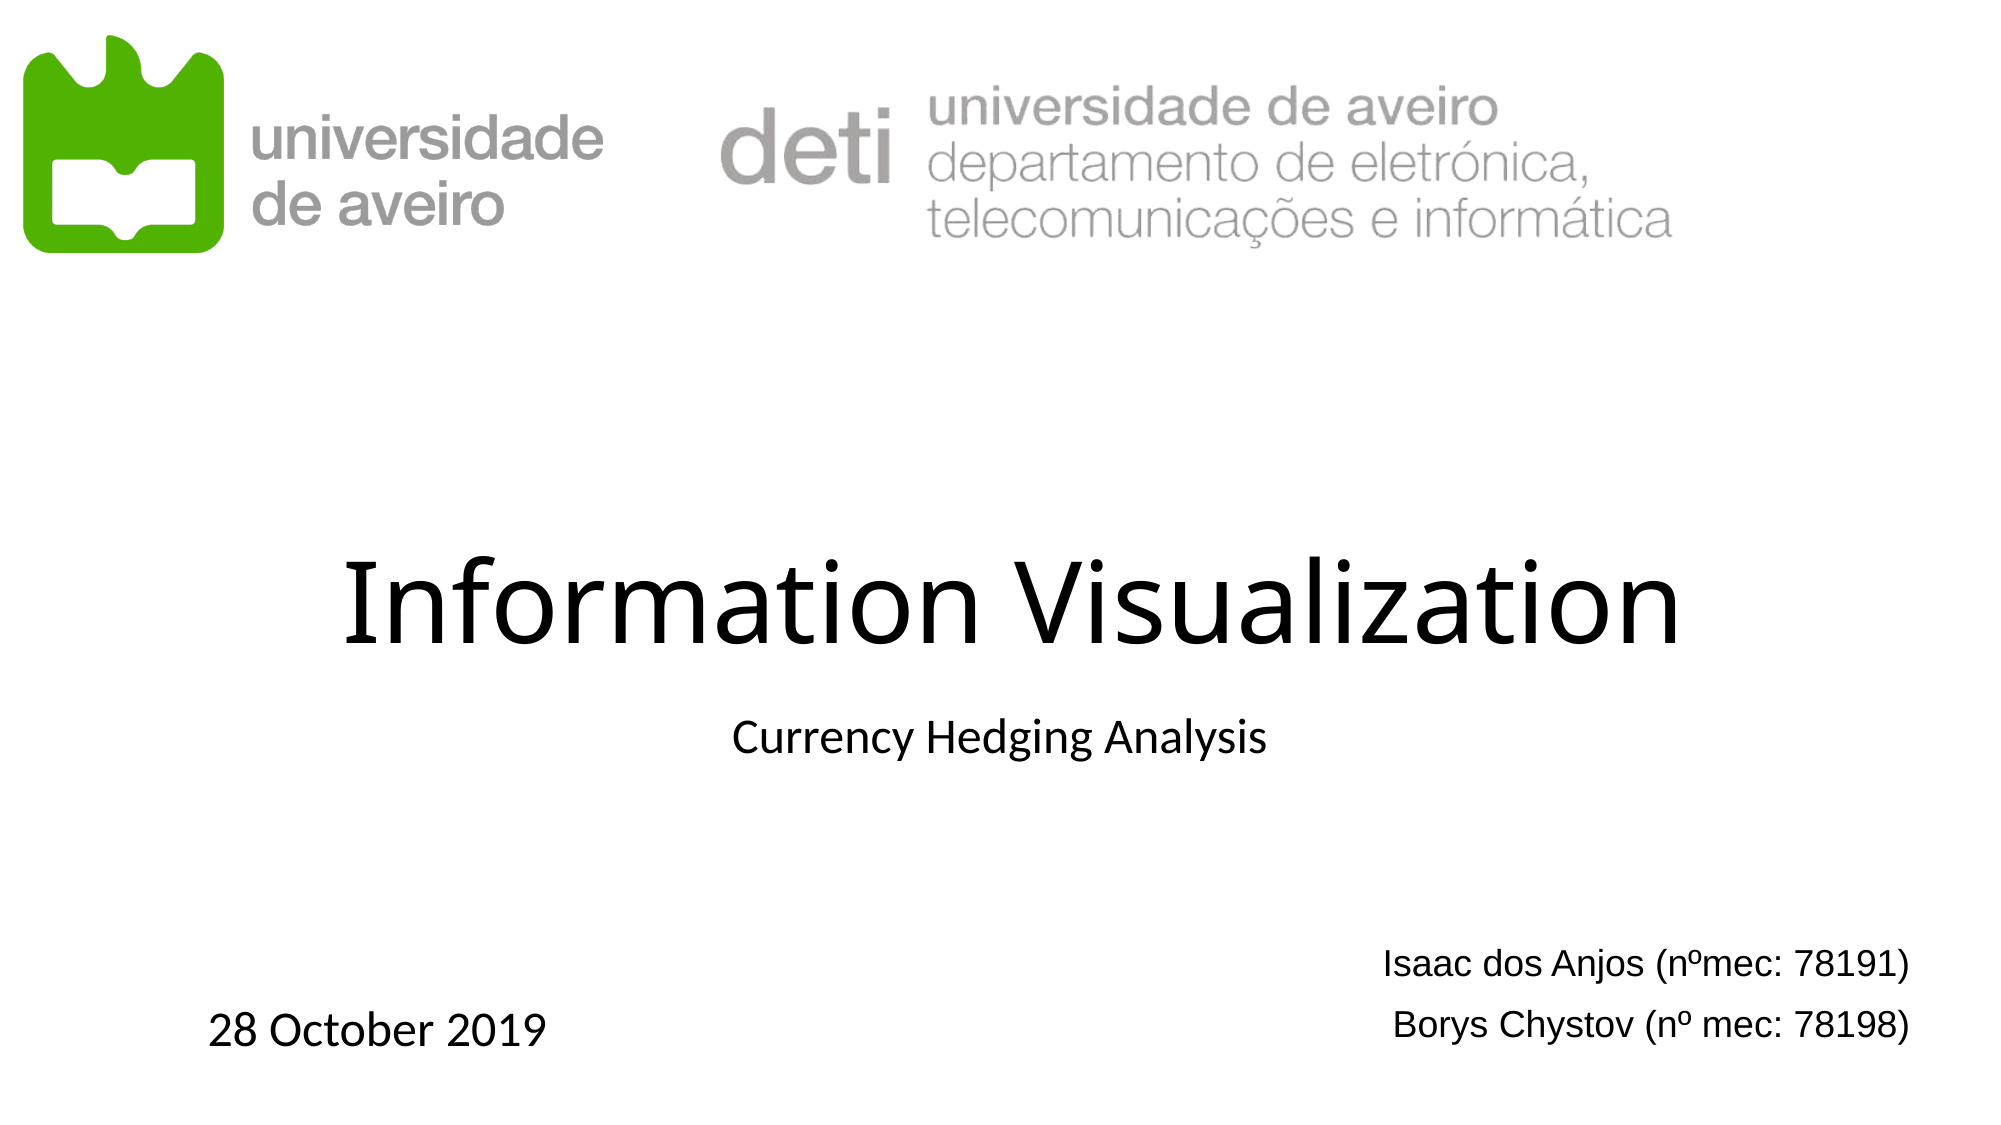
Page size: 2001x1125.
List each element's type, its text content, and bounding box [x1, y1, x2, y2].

picture [705, 73, 1675, 253]
text_box Currency Hedging Analysis [646, 562, 1354, 835]
title Information Visualization [264, 509, 1765, 676]
picture [23, 35, 603, 253]
subtitle Isaac dos Anjos (nºmec: 78191) Borys Chystov (nº mec: 78198) [1292, 855, 2000, 1125]
text_box 28 October 2019 [23, 855, 731, 1125]
